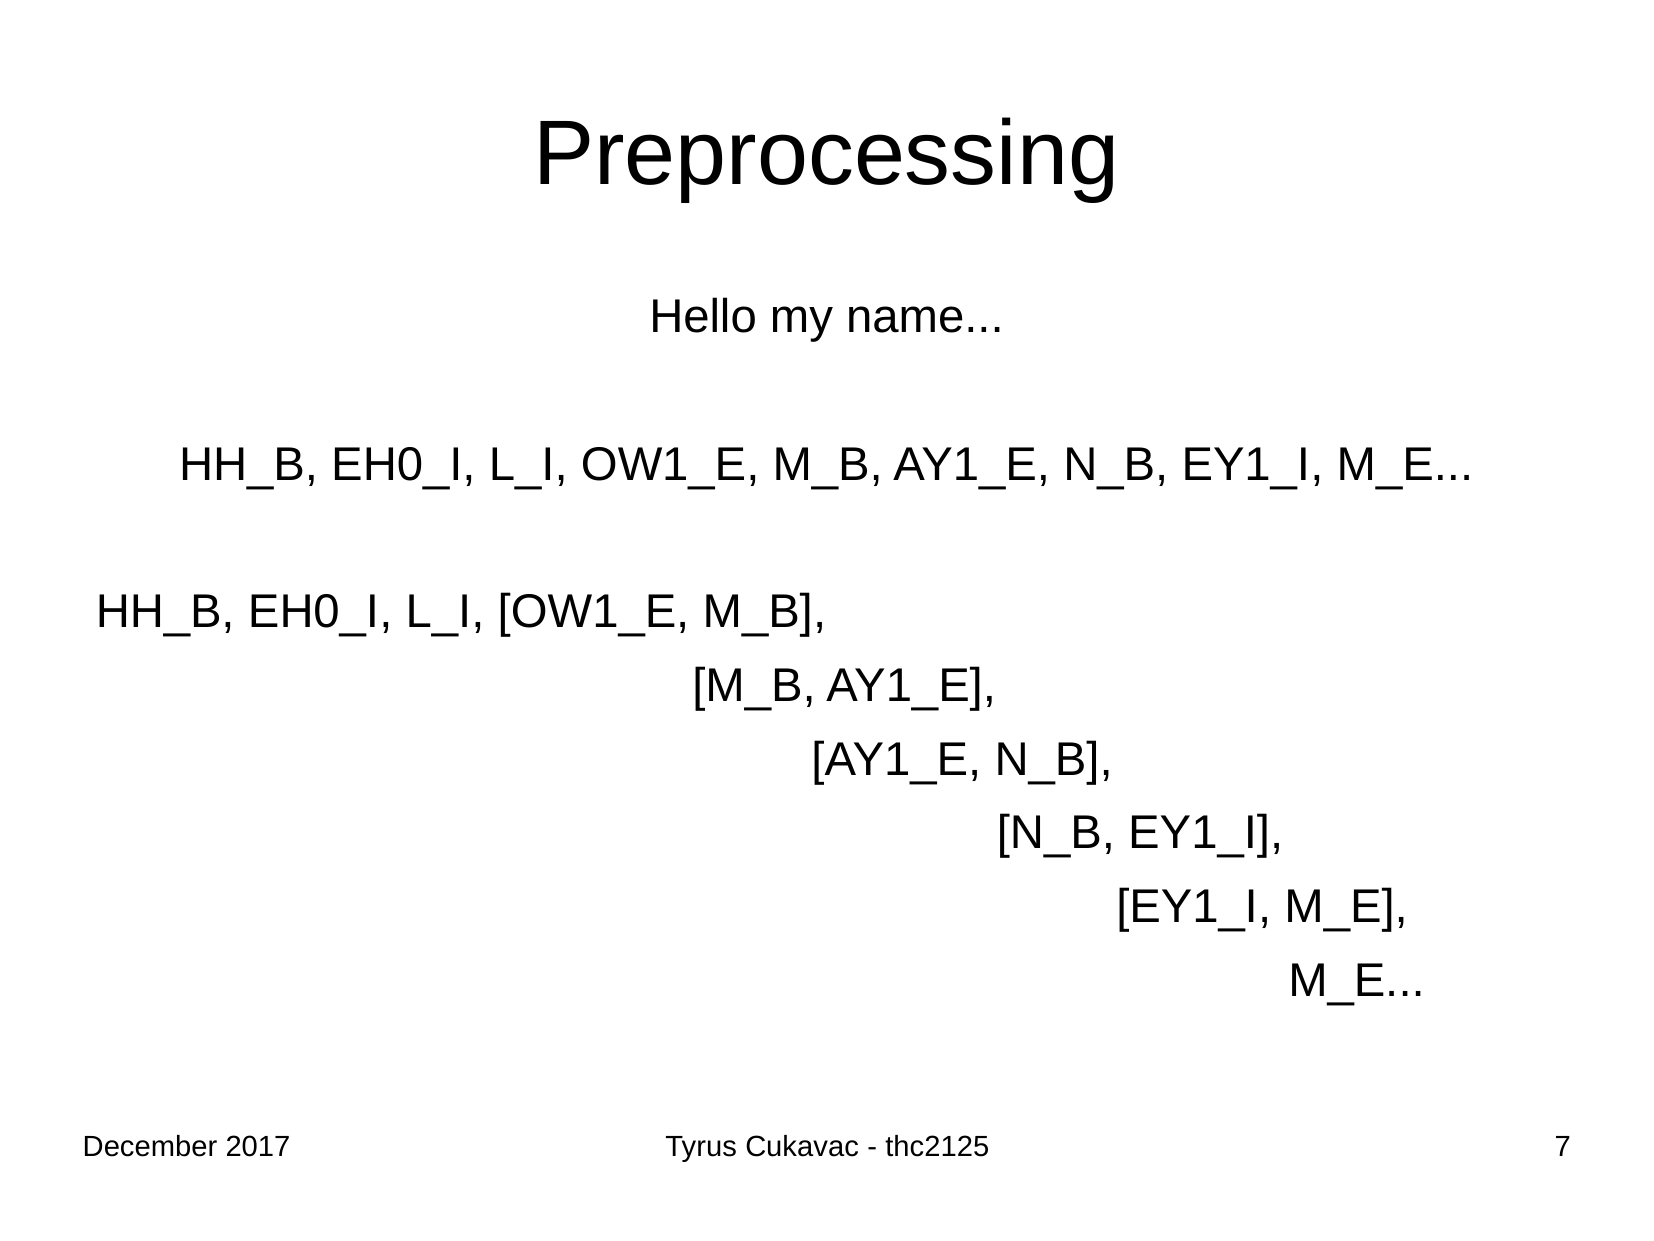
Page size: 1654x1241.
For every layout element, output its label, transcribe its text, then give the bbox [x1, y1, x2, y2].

title Preprocessing [82, 49, 1571, 257]
list Hello my name... HH_B, EH0_I, L_I, OW1_E, M_B, AY1_E, N_B, EY1_I, M_E... HH_B, EH0_I, L_I, [OW1_E, M_B], [M_B, AY1_E], [AY1_E, N_B], [N_B, EY1_I], [EY1_I, M_E], M_E... [82, 290, 1571, 1010]
